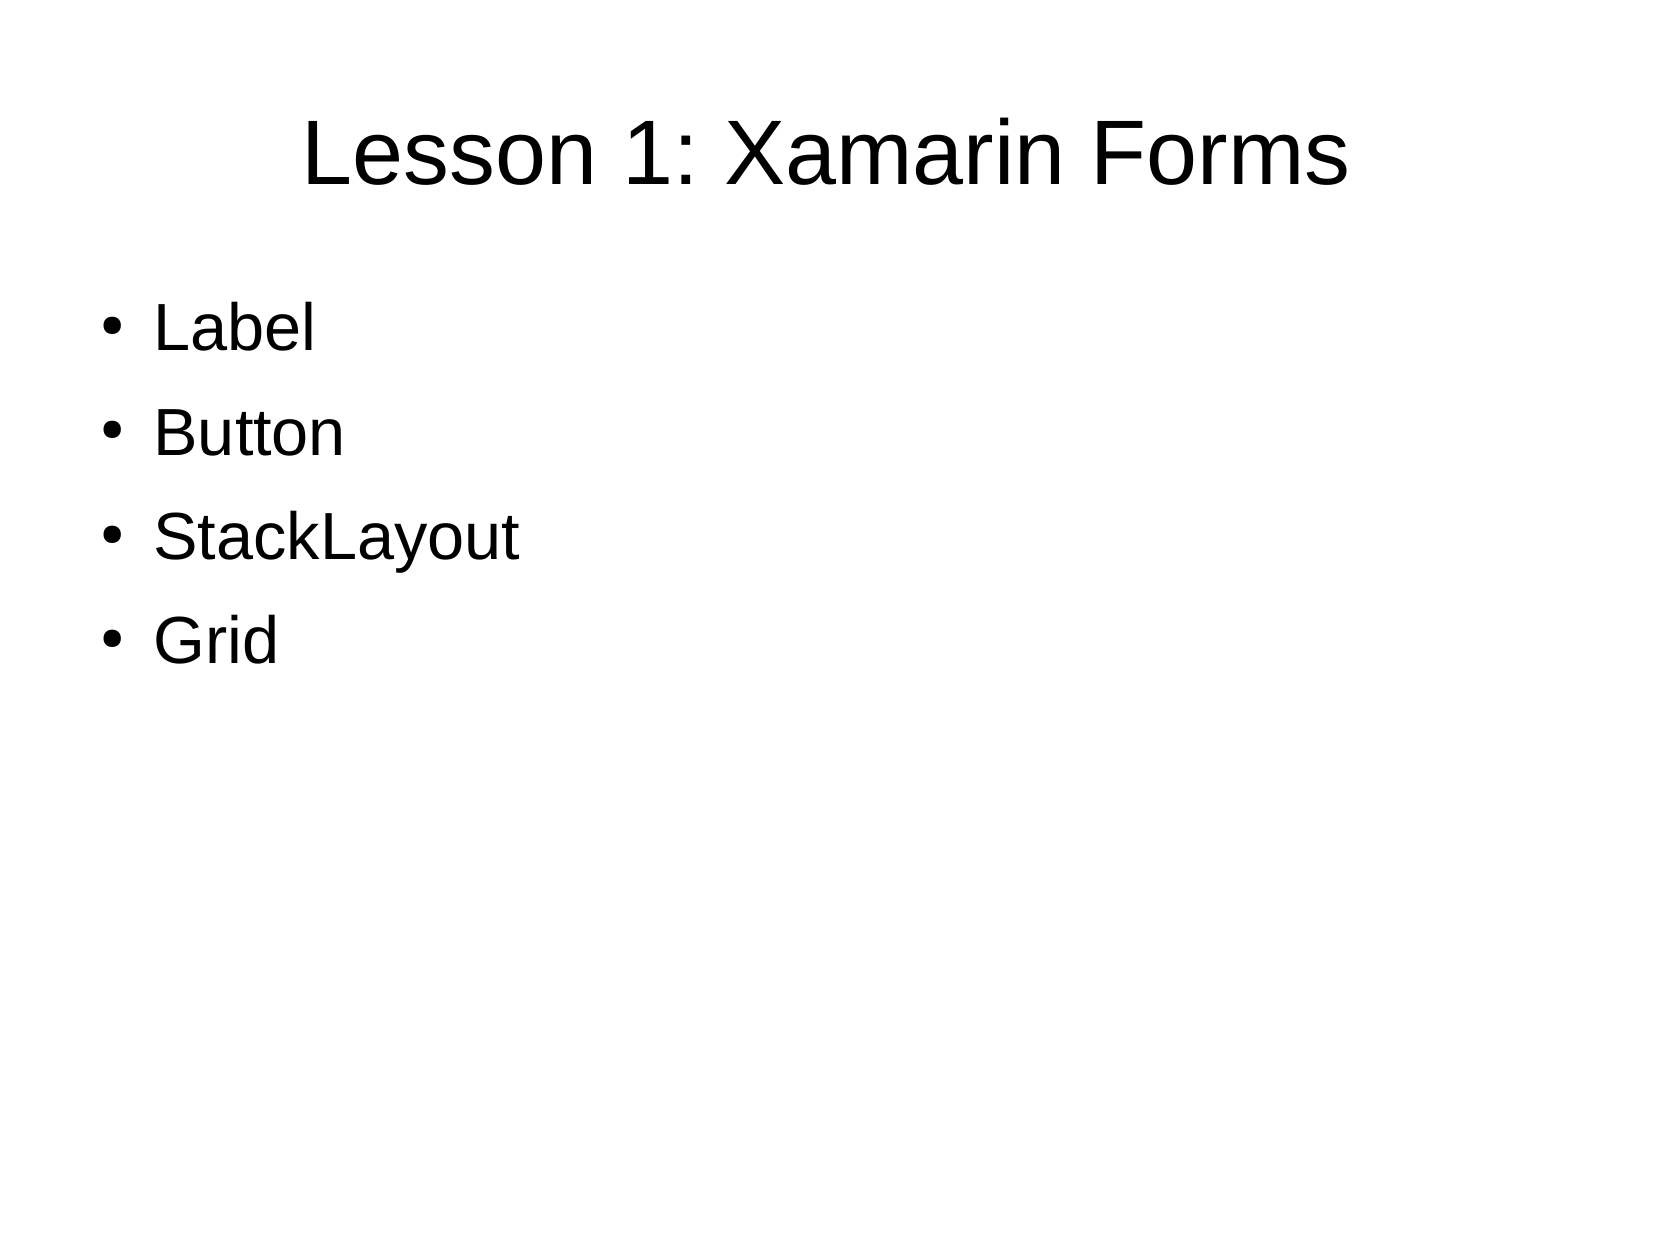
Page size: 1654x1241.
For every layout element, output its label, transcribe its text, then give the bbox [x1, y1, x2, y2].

title Lesson 1: Xamarin Forms [82, 49, 1571, 257]
list Label Button StackLayout Grid [82, 290, 1571, 1010]
